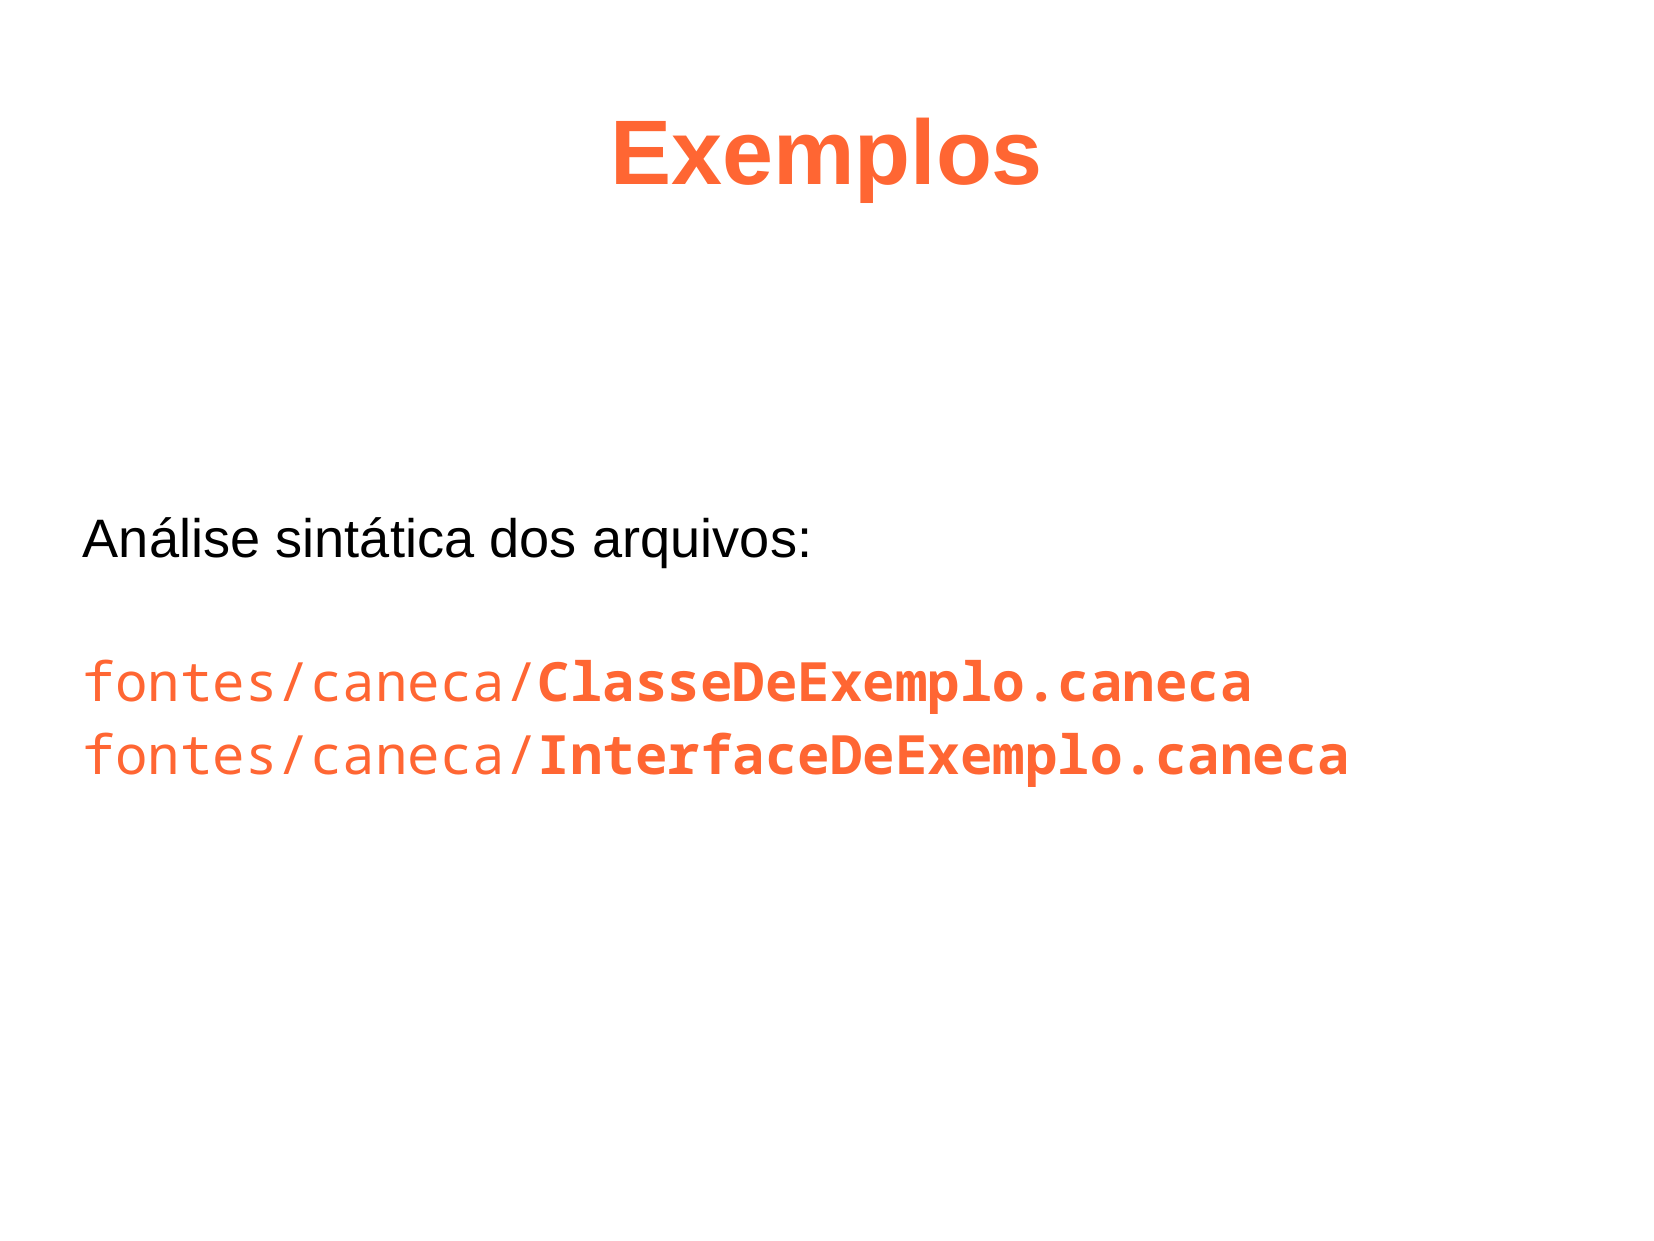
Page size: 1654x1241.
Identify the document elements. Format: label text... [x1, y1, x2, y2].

subtitle Análise sintática dos arquivos: fontes/caneca/ClasseDeExemplo.caneca fontes/caneca/InterfaceDeExemplo.caneca [82, 290, 1538, 1010]
title Exemplos [82, 49, 1571, 257]
